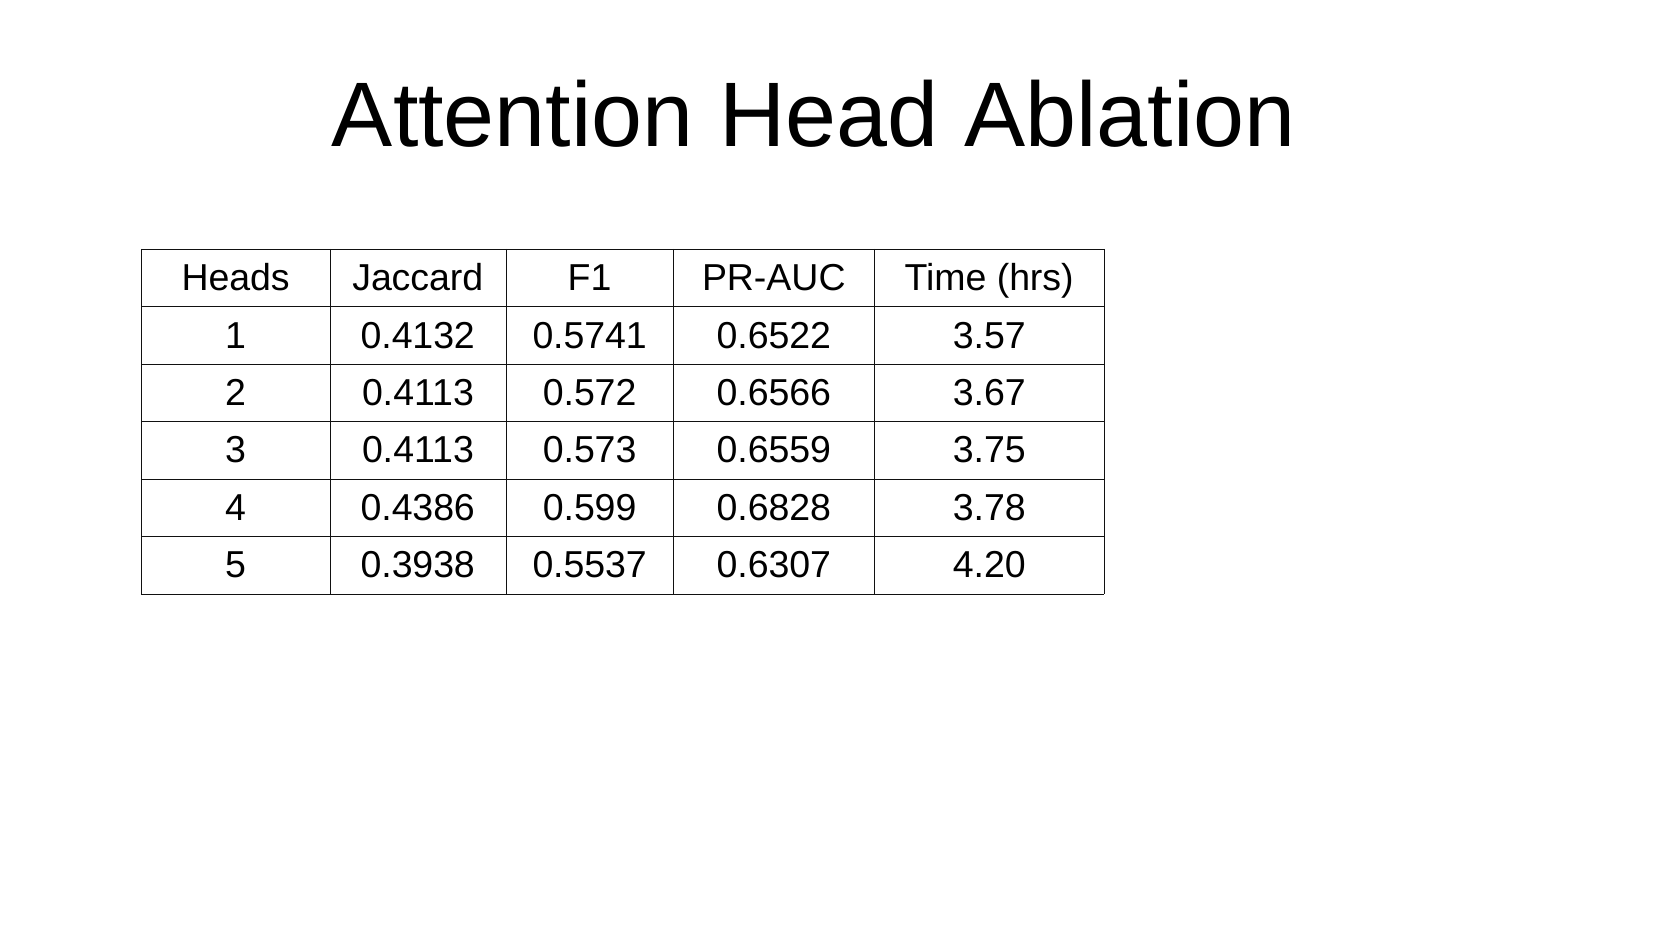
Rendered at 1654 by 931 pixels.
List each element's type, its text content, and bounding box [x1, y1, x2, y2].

table_cell 0.6566 [674, 365, 874, 421]
table_cell 0.4132 [331, 307, 506, 364]
table_cell 0.5741 [507, 307, 673, 364]
table_cell 0.599 [507, 480, 673, 536]
table_cell 0.4113 [331, 422, 506, 479]
table_cell 5 [142, 537, 330, 594]
table_cell 3.78 [875, 480, 1104, 536]
table_cell 0.4113 [331, 365, 506, 421]
table_cell 0.6828 [674, 480, 874, 536]
table_cell 0.6559 [674, 422, 874, 479]
table_header Time (hrs) [875, 250, 1104, 306]
title Attention Head Ablation [82, 37, 1571, 193]
table_cell 0.5537 [507, 537, 673, 594]
table_cell 1 [142, 307, 330, 364]
table_cell 3.67 [875, 365, 1104, 421]
table_cell 3.75 [875, 422, 1104, 479]
table_header Heads [142, 250, 330, 306]
table_header Jaccard [331, 250, 506, 306]
table_cell 3 [142, 422, 330, 479]
table_cell 4 [142, 480, 330, 536]
table_cell 2 [142, 365, 330, 421]
table_header F1 [507, 250, 673, 306]
table_cell 0.6307 [674, 537, 874, 594]
table_cell 0.6522 [674, 307, 874, 364]
table_header PR-AUC [674, 250, 874, 306]
table_cell 0.573 [507, 422, 673, 479]
table_cell 0.4386 [331, 480, 506, 536]
table_cell 4.20 [875, 537, 1104, 594]
table_cell 0.3938 [331, 537, 506, 594]
table_cell 0.572 [507, 365, 673, 421]
table_cell 3.57 [875, 307, 1104, 364]
